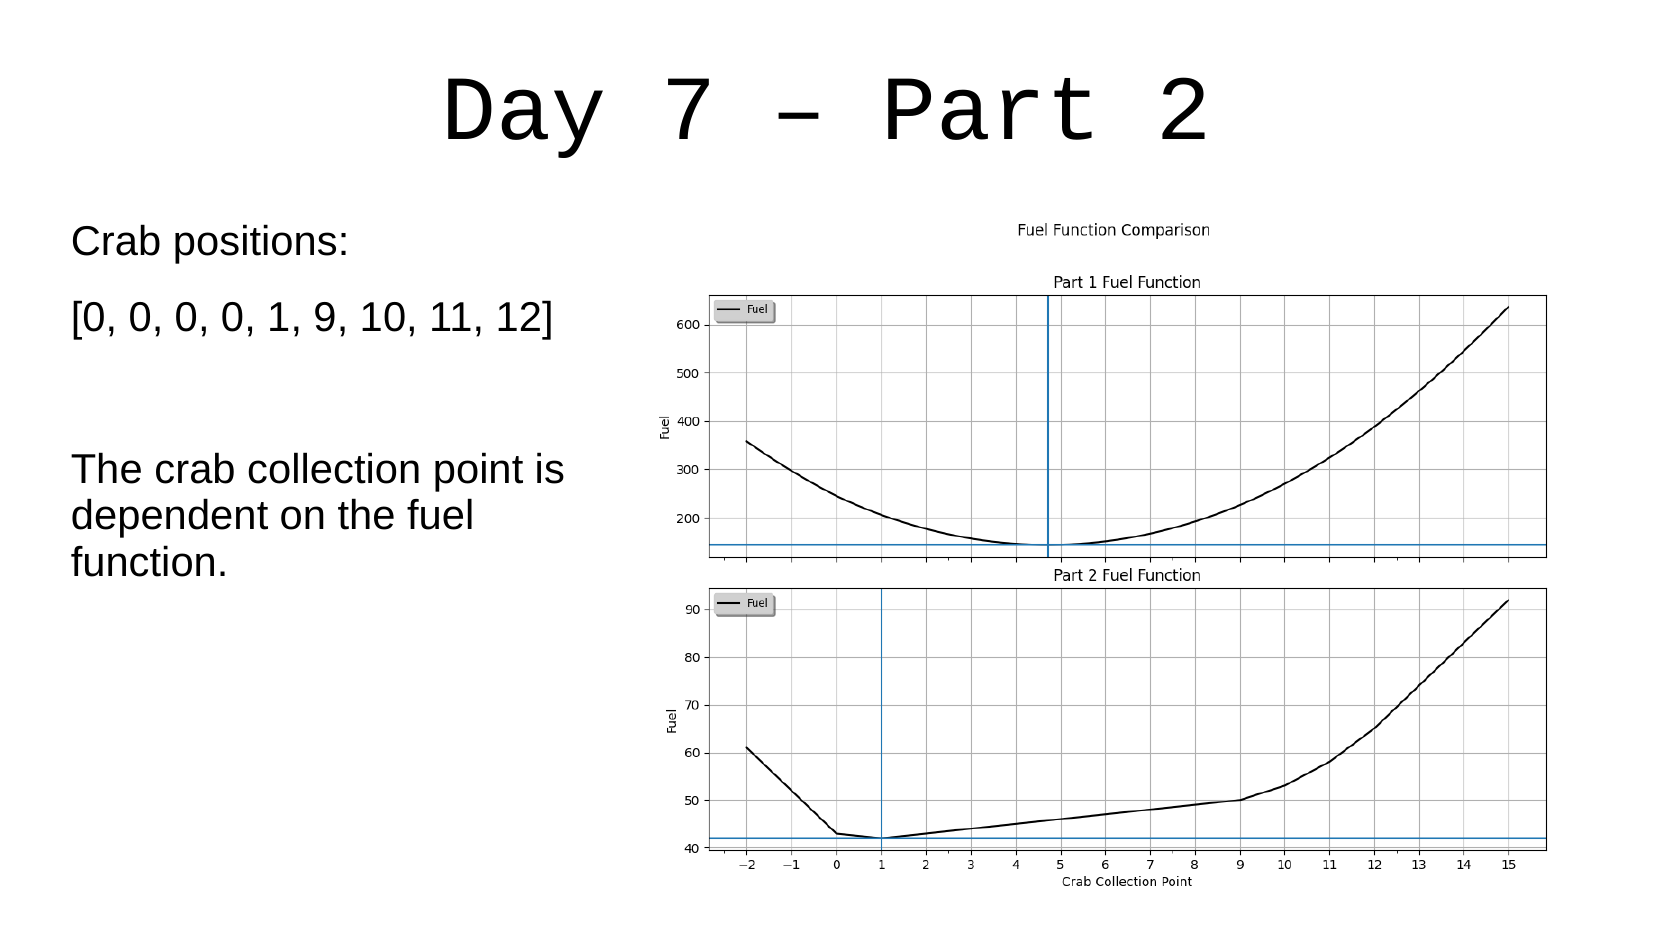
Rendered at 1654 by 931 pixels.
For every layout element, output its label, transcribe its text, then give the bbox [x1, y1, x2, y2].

title Day 7 – Part 2 [82, 37, 1571, 193]
list Crab positions: [0, 0, 0, 0, 1, 9, 10, 11, 12] The crab collection point is dependent on the fuel function. [0, 217, 573, 758]
picture [573, 208, 1654, 929]
